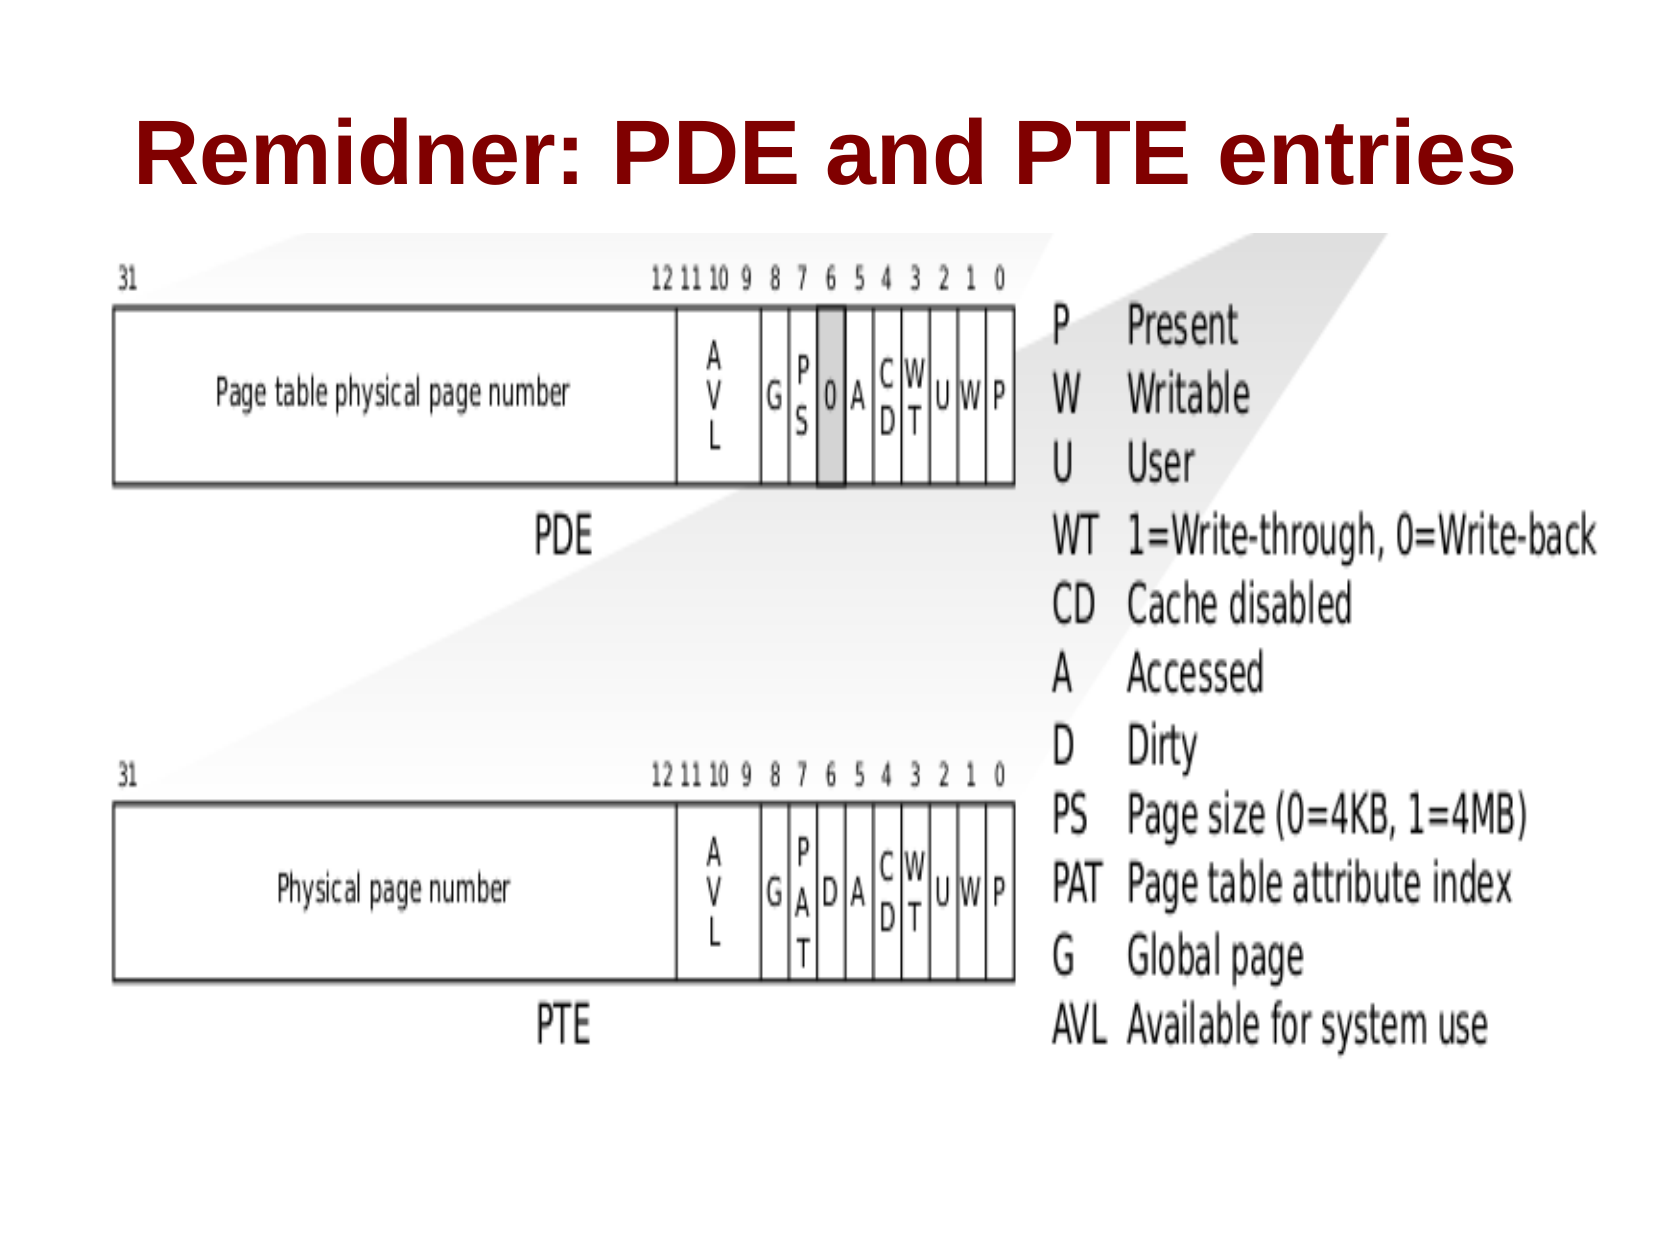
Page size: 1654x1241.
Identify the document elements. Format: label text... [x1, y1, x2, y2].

picture [72, 233, 1630, 1197]
title Remidner: PDE and PTE entries [82, 49, 1571, 233]
